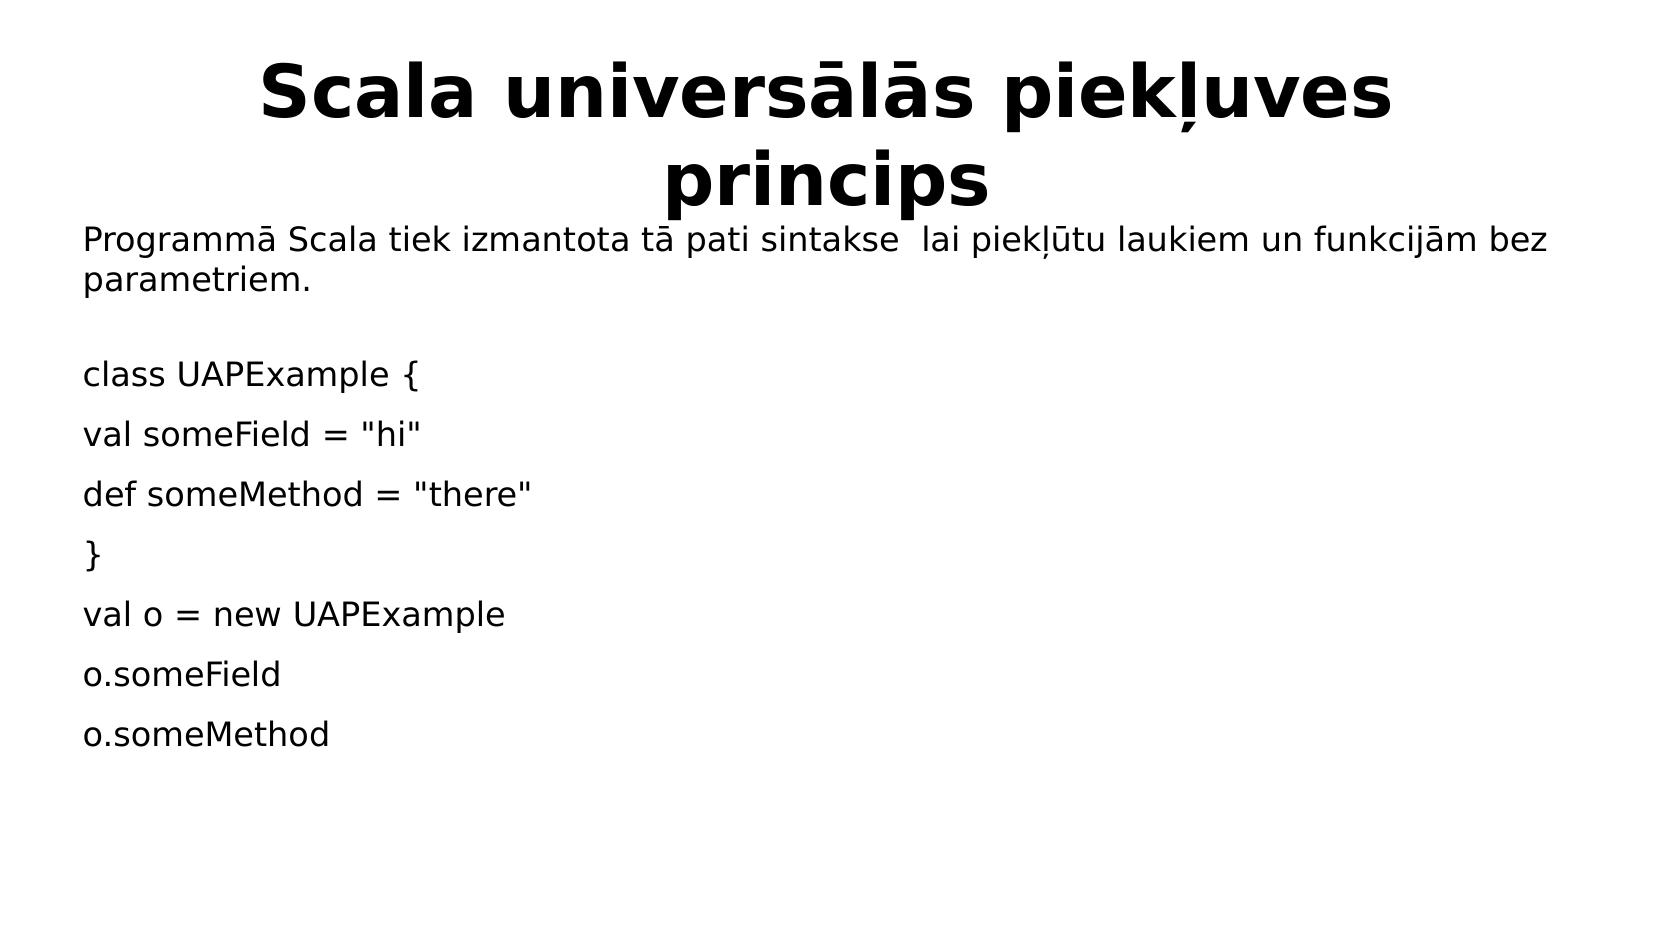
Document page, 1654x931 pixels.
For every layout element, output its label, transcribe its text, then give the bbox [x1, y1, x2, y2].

list Programmā Scala tiek izmantota tā pati sintakse lai piekļūtu laukiem un funkcijām bez parametriem. class UAPExample { val someField = "hi" def someMethod = "there" } val o = new UAPExample o.someField o.someMethod [82, 217, 1571, 758]
title Scala universālās piekļuves princips [82, 37, 1571, 147]
